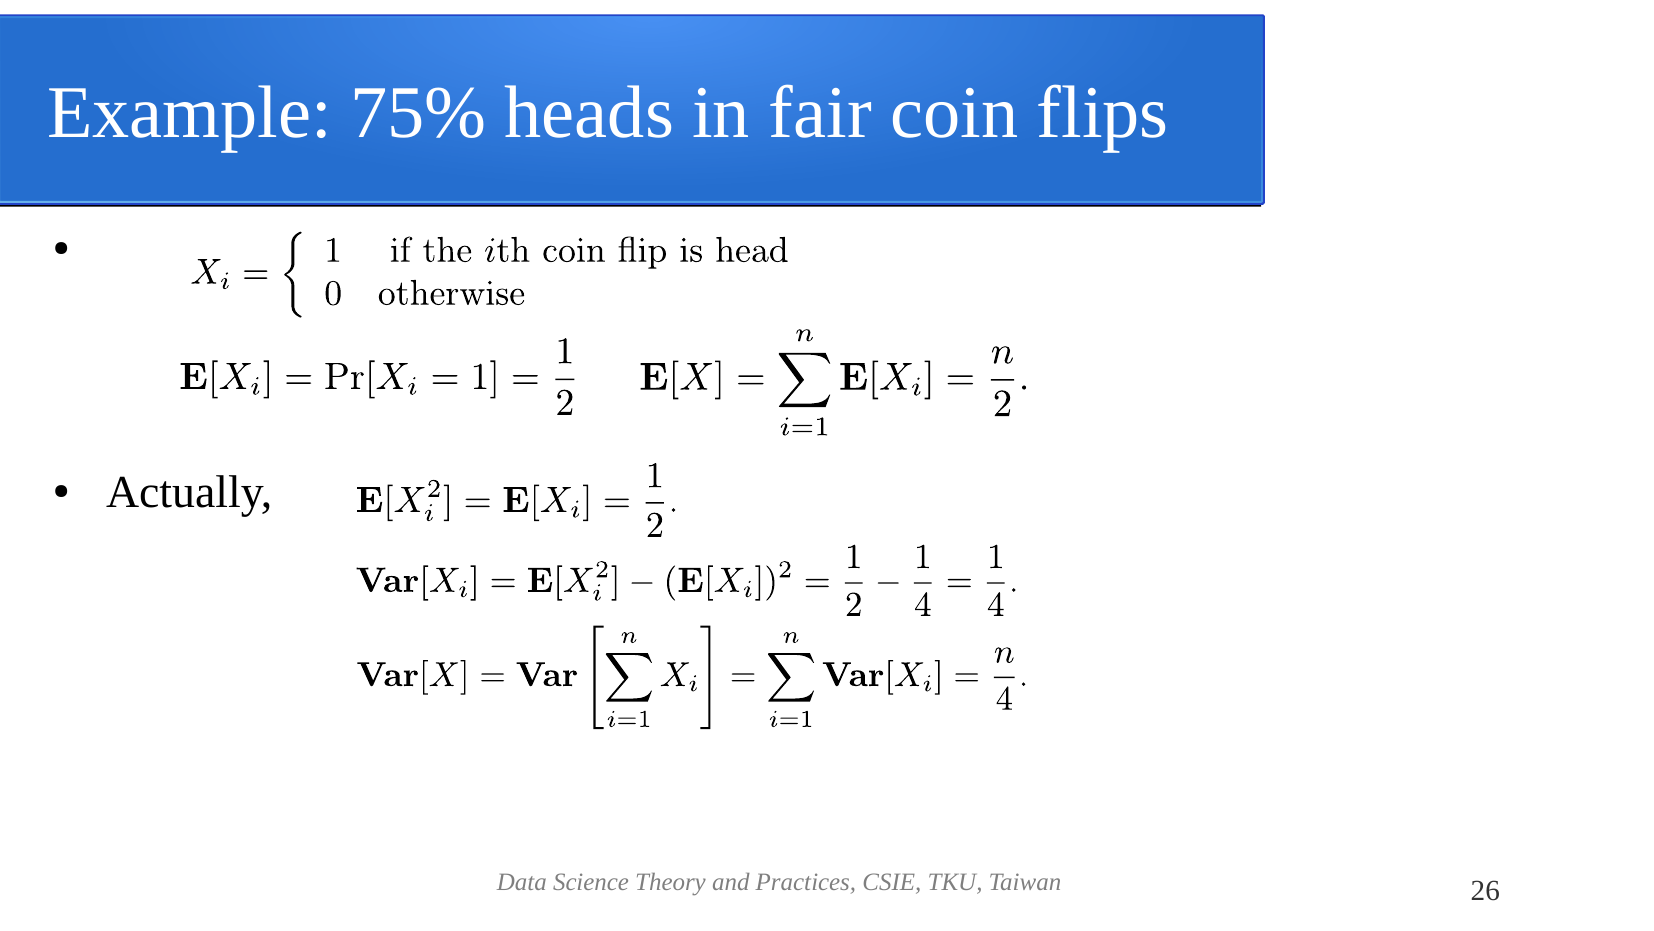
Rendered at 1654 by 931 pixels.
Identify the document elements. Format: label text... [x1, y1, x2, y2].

list Actually, [35, 224, 1524, 764]
picture [637, 327, 1028, 438]
picture [354, 543, 1017, 618]
picture [355, 624, 1027, 731]
picture [188, 230, 789, 319]
title Example: 75% heads in fair coin flips [47, 35, 1199, 189]
picture [177, 336, 576, 417]
picture [354, 461, 677, 539]
